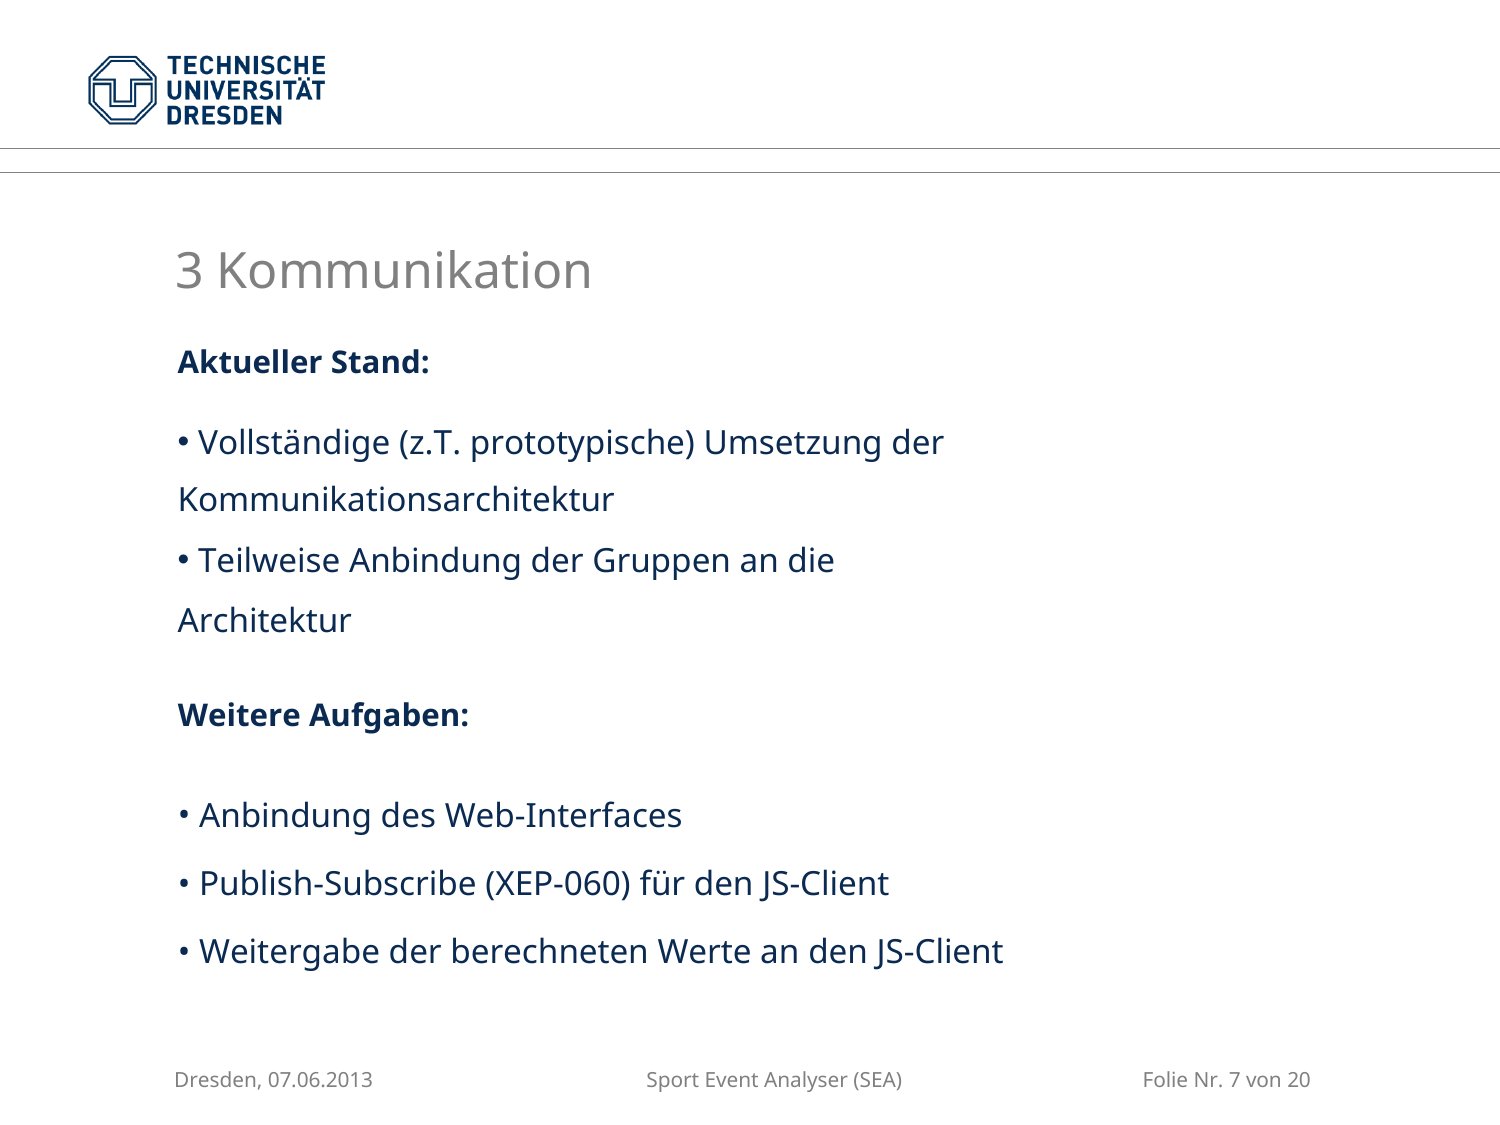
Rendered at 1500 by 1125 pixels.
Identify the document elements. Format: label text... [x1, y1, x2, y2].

text_box Dresden, 07.06.2013 [159, 1048, 510, 1109]
title 3 Kommunikation [160, 231, 1392, 307]
picture [88, 54, 325, 125]
text_box Aktueller Stand: Vollständige (z.T. prototypische) Umsetzung der Kommunikationsarchitektur Teilweise Anbindung der Gruppen an die Architektur [162, 334, 1224, 1003]
list Weitere Aufgaben: Anbindung des Web-Interfaces Publish-Subscribe (XEP-060) für den JS-Client Weitergabe der berechneten Werte an den JS-Client [162, 1003, 1224, 1125]
